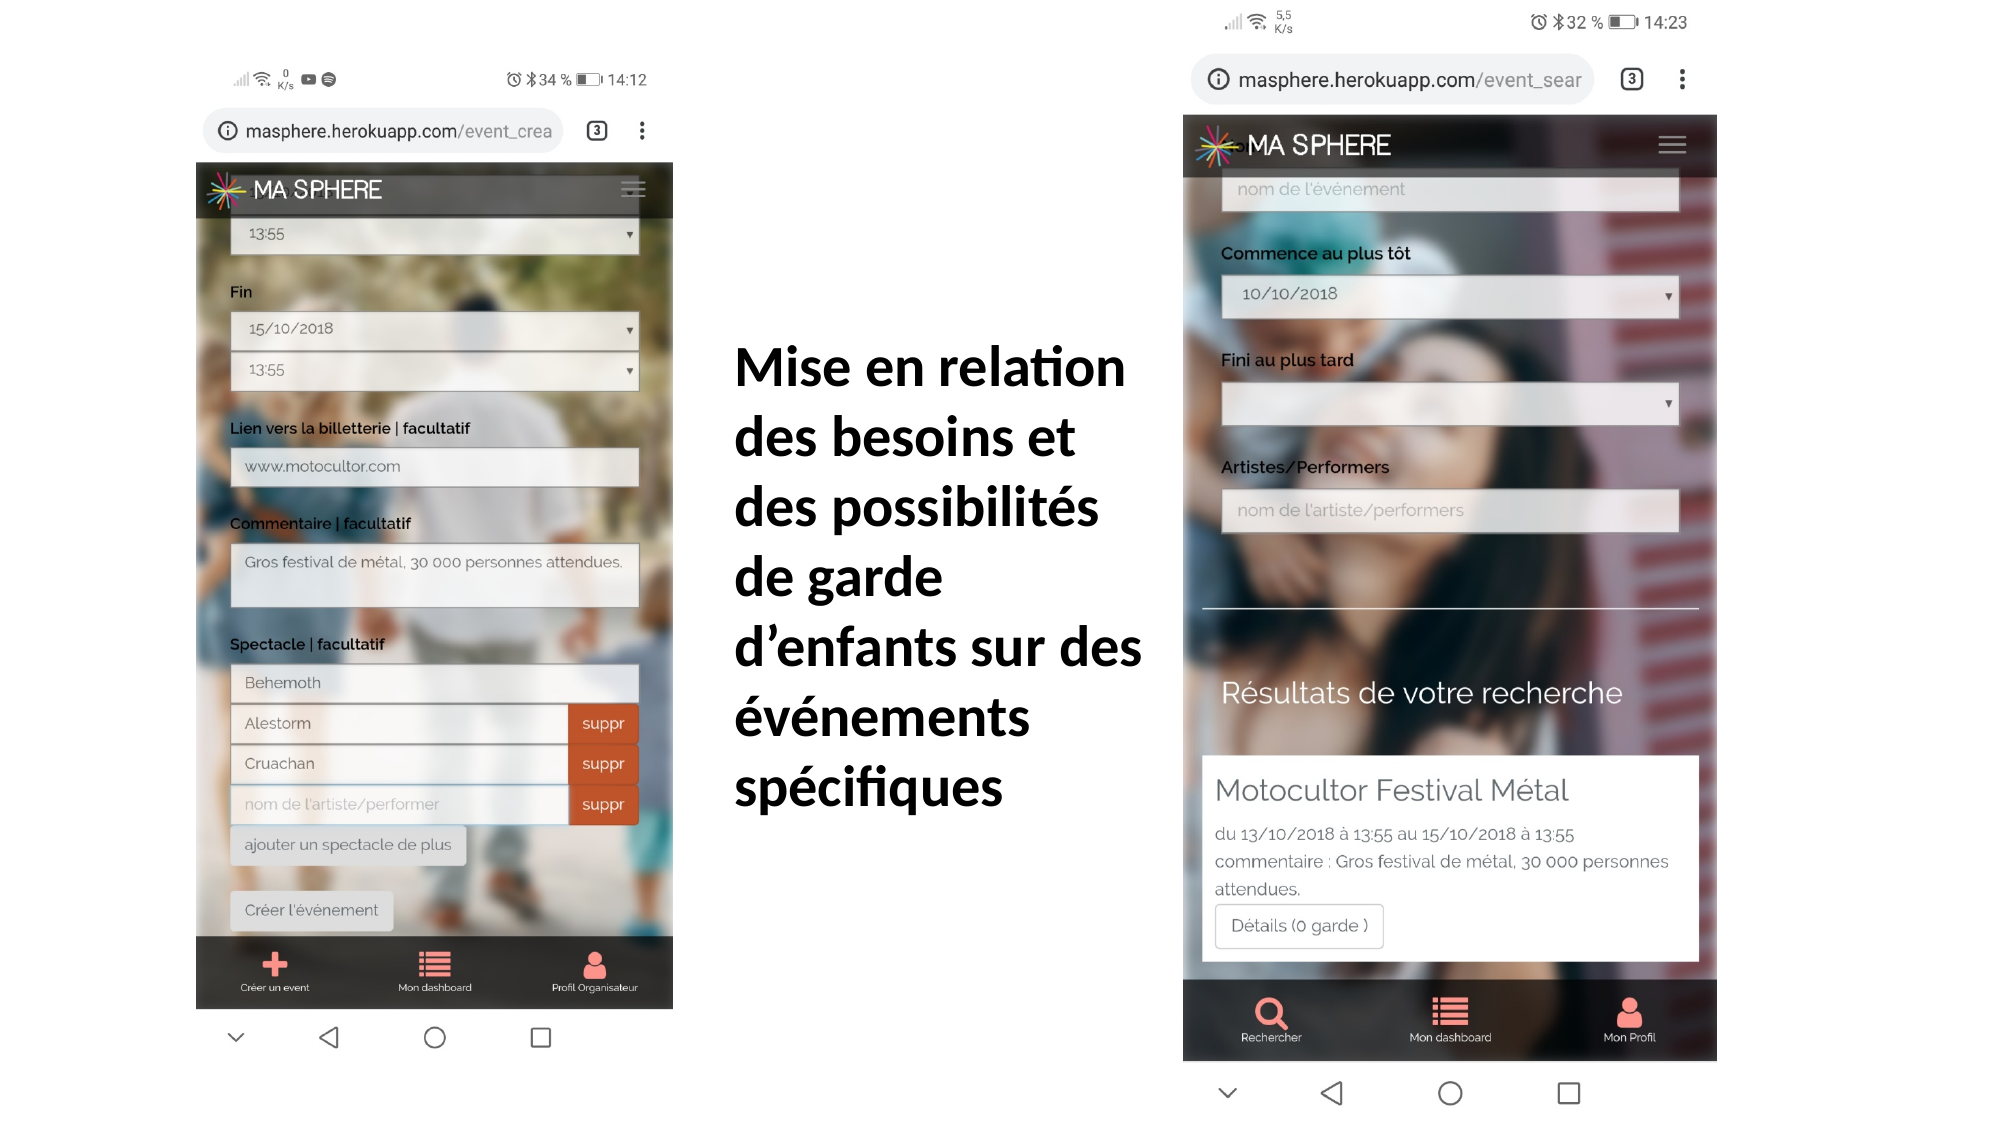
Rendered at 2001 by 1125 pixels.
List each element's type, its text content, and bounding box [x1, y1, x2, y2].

picture [1183, 0, 1717, 1125]
text_box Mise en relation des besoins et des possibilités de garde d’enfants sur des événements spécifiques [719, 320, 1184, 831]
picture [196, 59, 673, 1066]
